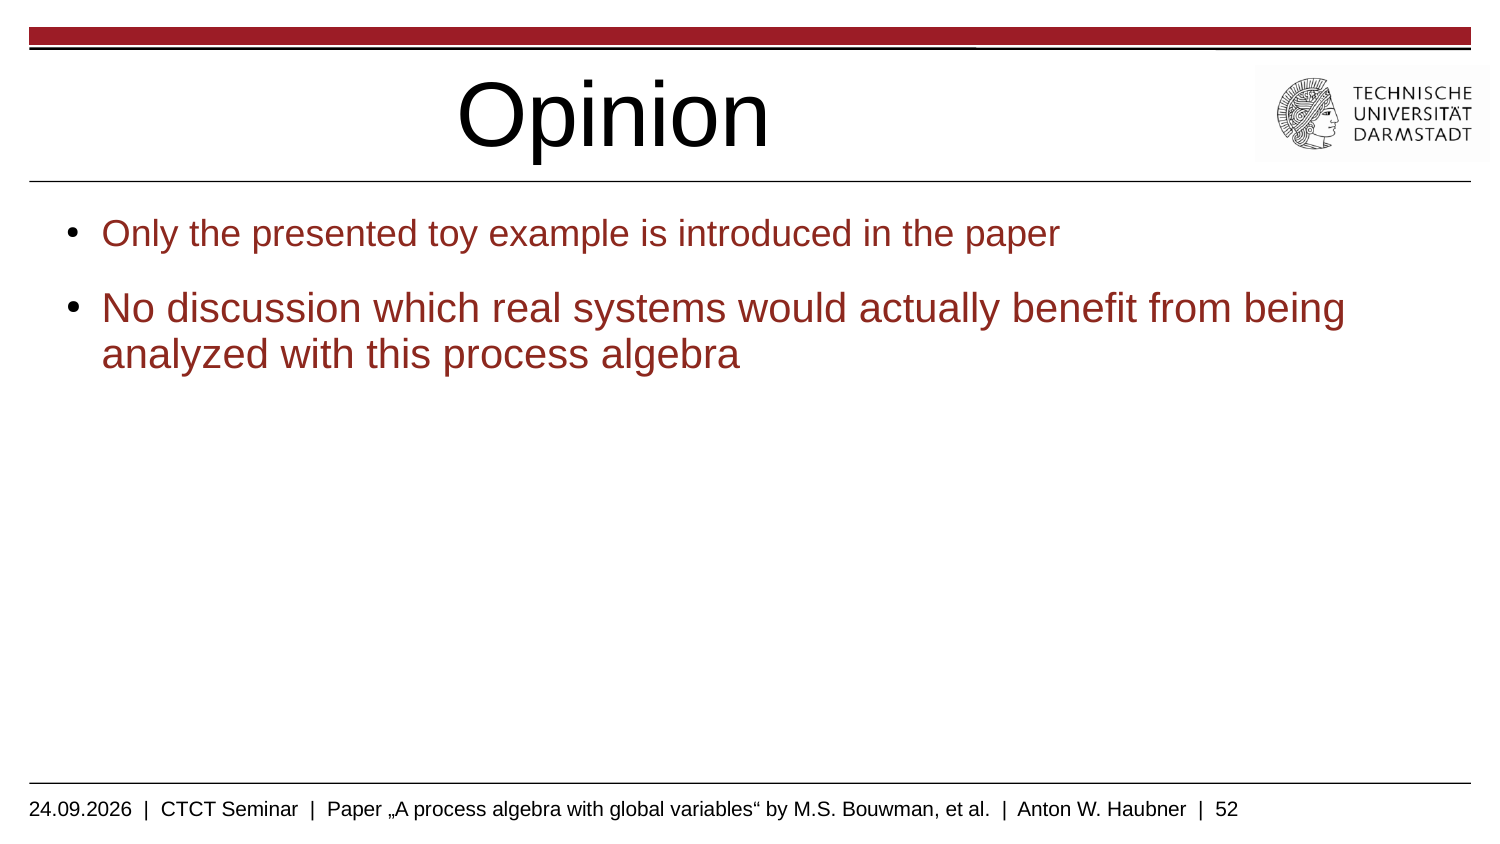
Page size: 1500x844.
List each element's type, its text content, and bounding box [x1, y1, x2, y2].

title Opinion [29, 63, 1199, 167]
text_box Only the presented toy example is introduced in the paper No discussion which real systems would actually benefit from being analyzed with this process algebra [51, 205, 1417, 709]
picture [1255, 65, 1490, 162]
